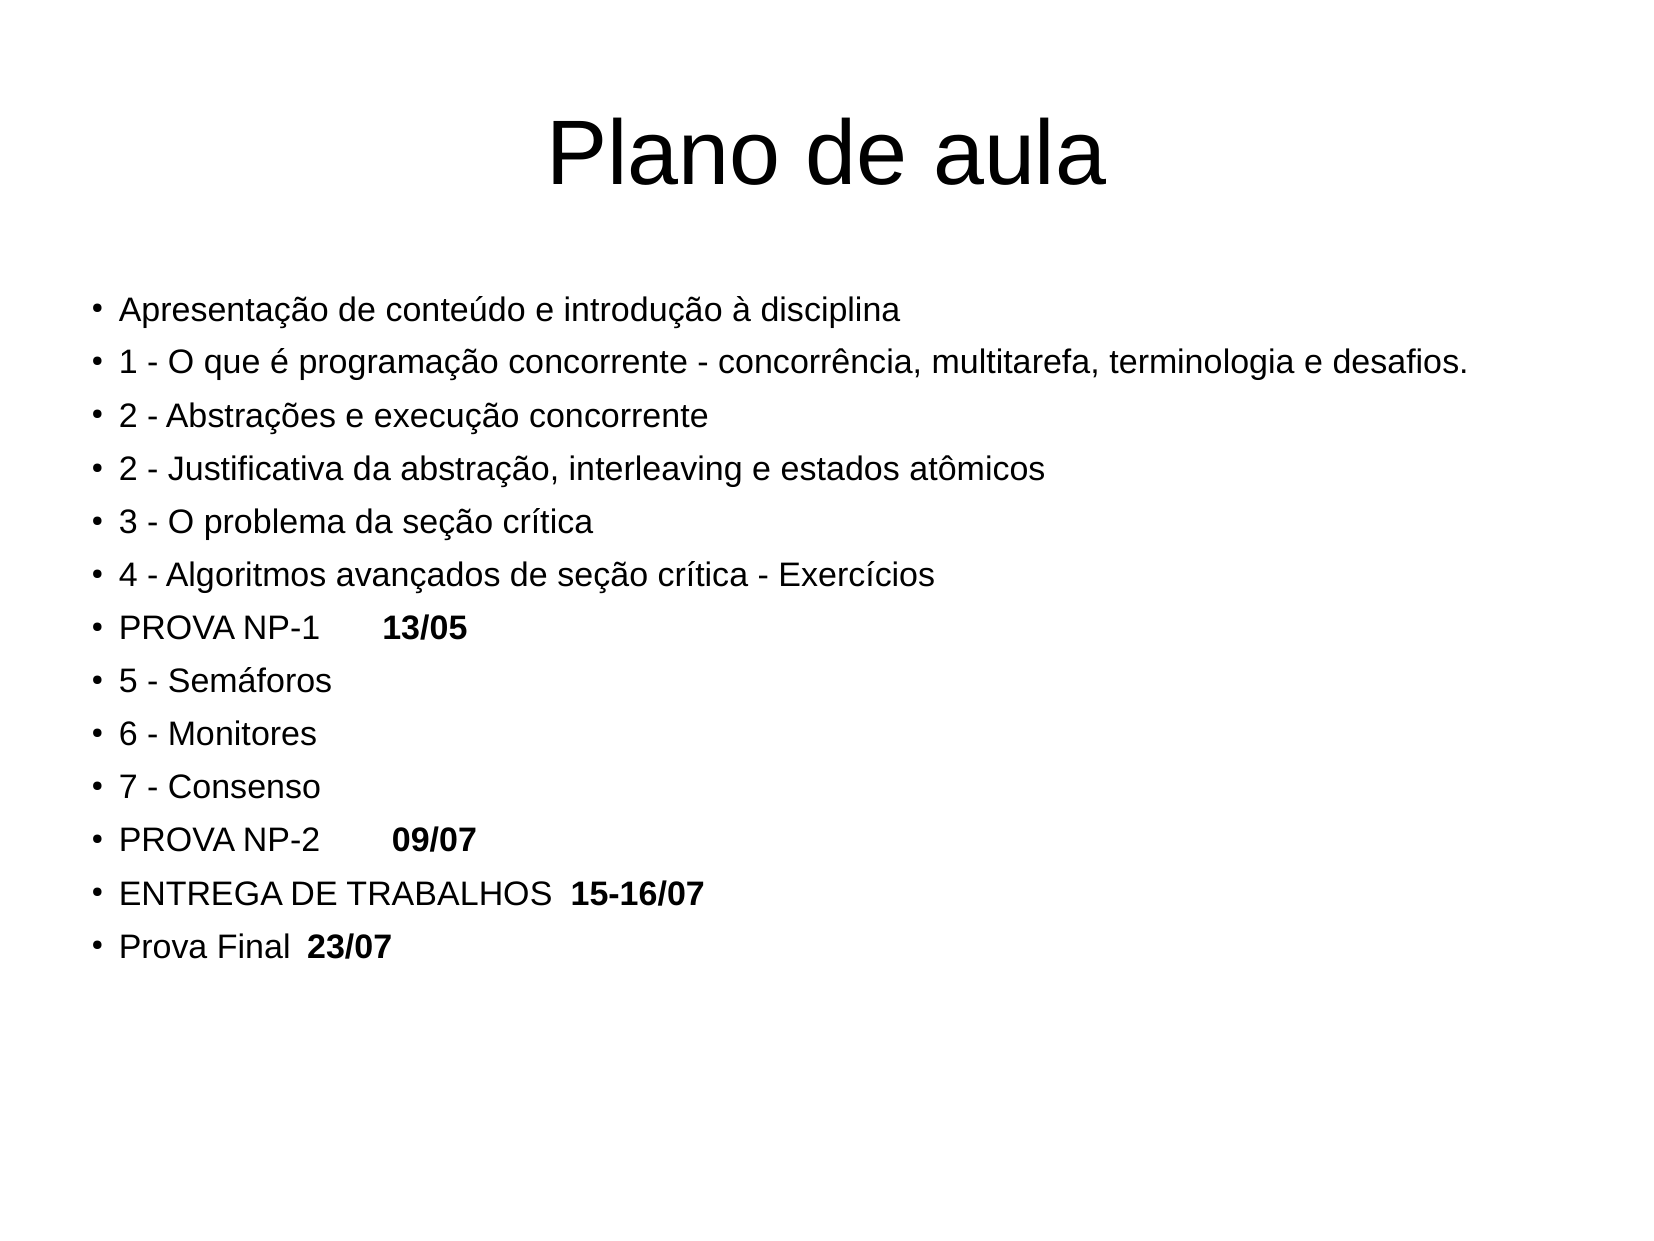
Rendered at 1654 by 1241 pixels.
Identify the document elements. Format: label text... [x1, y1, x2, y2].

title Plano de aula [82, 49, 1571, 257]
list Apresentação de conteúdo e introdução à disciplina 1 - O que é programação concorrente - concorrência, multitarefa, terminologia e desafios. 2 - Abstrações e execução concorrente 2 - Justificativa da abstração, interleaving e estados atômicos 3 - O problema da seção crítica 4 - Algoritmos avançados de seção crítica - Exercícios PROVA NP-1 13/05 5 - Semáforos 6 - Monitores 7 - Consenso PROVA NP-2 09/07 ENTREGA DE TRABALHOS 15-16/07 Prova Final 23/07 [82, 290, 1538, 1010]
